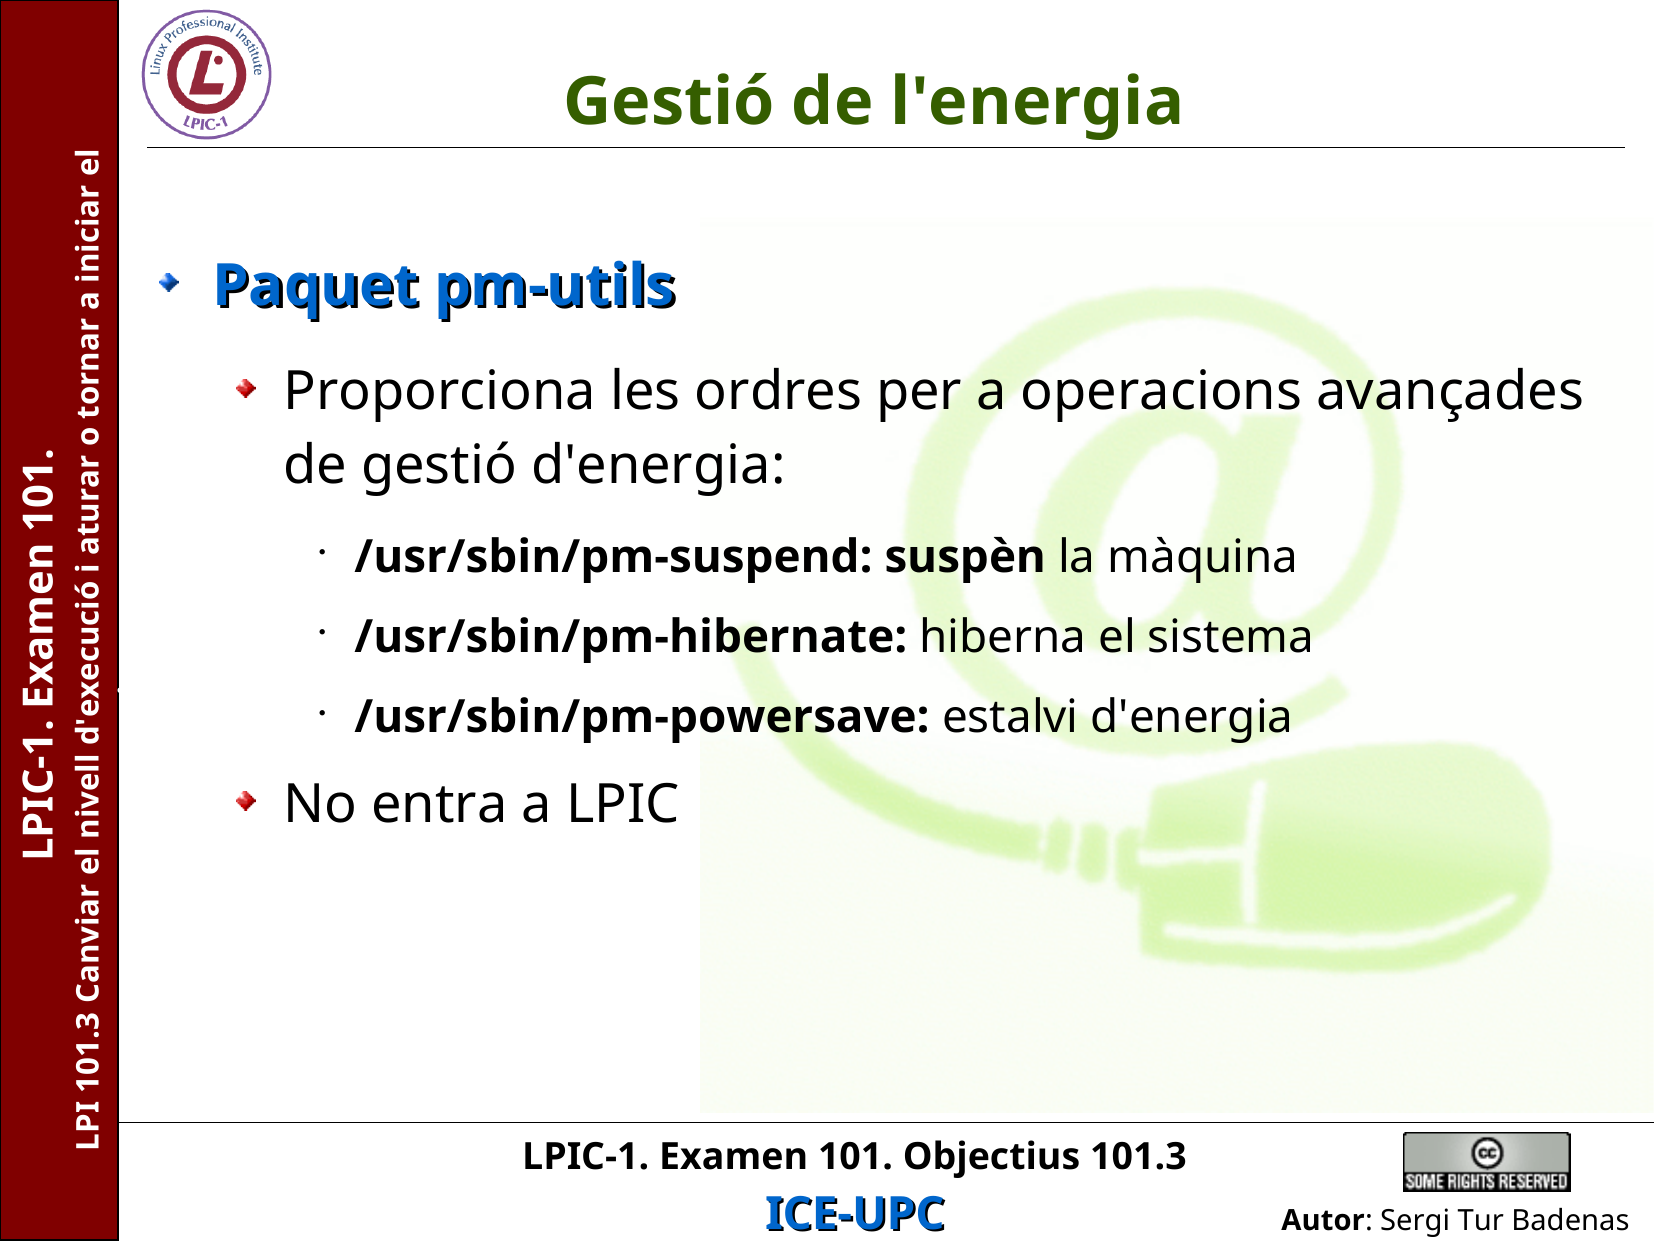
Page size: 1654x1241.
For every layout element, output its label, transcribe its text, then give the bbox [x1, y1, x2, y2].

picture [135, 5, 277, 55]
picture [700, 217, 1654, 1113]
picture [1403, 1132, 1571, 1192]
title Gestió de l'energia [129, 55, 1619, 142]
list Paquet pm-utils Proporciona les ordres per a operacions avançades de gestió d'energia: /usr/sbin/pm-suspend: suspèn la màquina /usr/sbin/pm-hibernate: hiberna el sistema /usr/sbin/pm-powersave: estalvi d'energia No entra a LPIC [141, 242, 1630, 1078]
